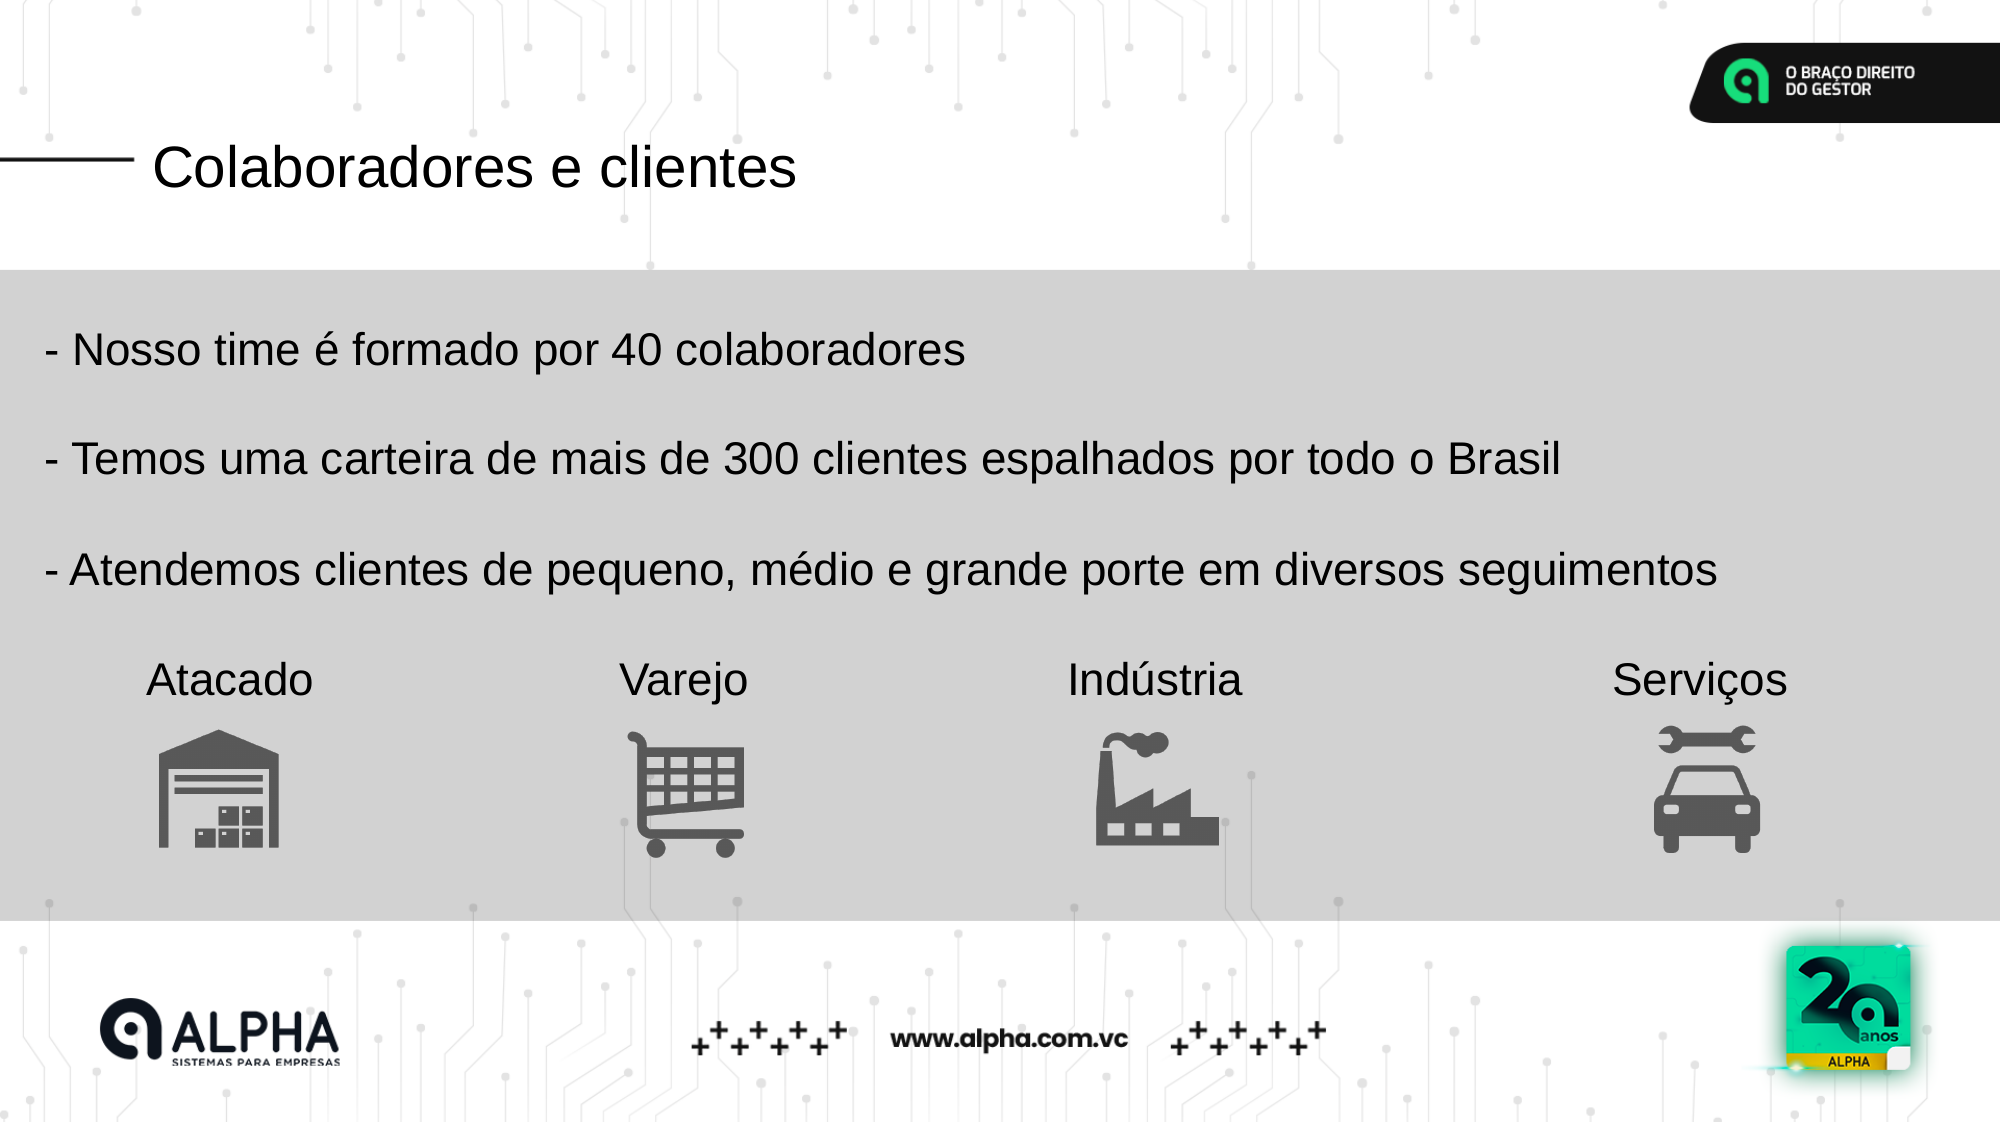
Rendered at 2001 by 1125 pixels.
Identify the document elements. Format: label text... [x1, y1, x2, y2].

text_box - Nosso time é formado por 40 colaboradores - Temos uma carteira de mais de 300 clientes espalhados por todo o Brasil - Atendemos clientes de pequeno, médio e grande porte em diversos seguimentos Atacado Varejo Indústria Serviços [29, 311, 1969, 532]
text_box Colaboradores e clientes [137, 59, 1862, 277]
picture [0, 0, 2000, 1123]
